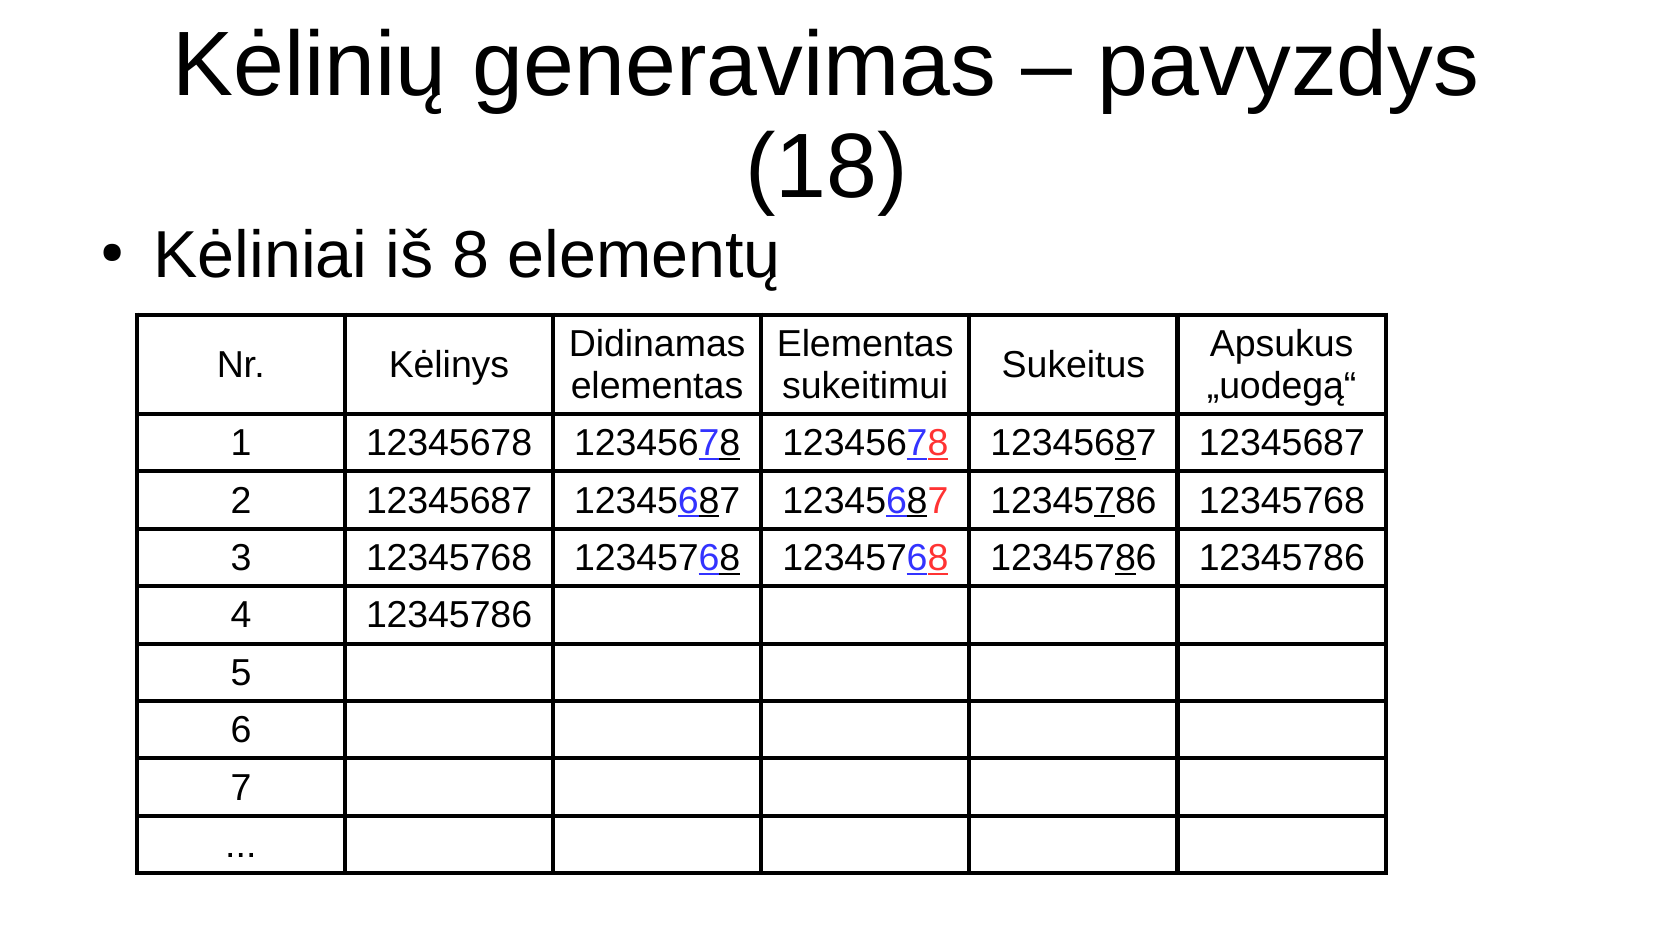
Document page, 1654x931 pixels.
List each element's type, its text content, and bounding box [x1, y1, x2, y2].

table_cell [347, 818, 551, 871]
table_cell [347, 646, 551, 699]
table_cell [763, 646, 967, 699]
table_cell 3 [139, 531, 343, 584]
table_cell [763, 703, 967, 756]
table_cell 12345687 [555, 473, 759, 527]
table_cell [763, 588, 967, 642]
table_cell 12345786 [971, 531, 1175, 584]
table_cell 12345768 [555, 531, 759, 584]
table_cell [555, 646, 759, 699]
table_cell [1180, 818, 1384, 871]
table_cell 12345786 [971, 473, 1175, 527]
table_cell 12345768 [1180, 473, 1384, 527]
table_cell [347, 703, 551, 756]
list Kėliniai iš 8 elementų [82, 217, 1571, 757]
table_cell 12345768 [763, 531, 967, 584]
table_cell 1 [139, 416, 343, 469]
table_cell 12345678 [347, 416, 551, 469]
table_header Kėlinys [347, 317, 551, 412]
table_cell [347, 760, 551, 814]
table_header Nr. [139, 317, 343, 412]
table_header Apsukus „uodegą“ [1180, 317, 1384, 412]
table_cell 7 [139, 760, 343, 814]
table_cell 12345786 [347, 588, 551, 642]
table_cell 12345768 [347, 531, 551, 584]
table_header Sukeitus [971, 317, 1175, 412]
table_cell [1180, 760, 1384, 814]
table_cell [971, 646, 1175, 699]
table_cell [971, 760, 1175, 814]
table_cell [763, 818, 967, 871]
table_cell 12345687 [763, 473, 967, 527]
table_cell [1180, 646, 1384, 699]
table_cell [971, 703, 1175, 756]
table_cell 2 [139, 473, 343, 527]
title Kėlinių generavimas – pavyzdys (18) [82, 12, 1571, 217]
table_cell 5 [139, 646, 343, 699]
table_cell [555, 760, 759, 814]
table_cell 12345687 [347, 473, 551, 527]
table_cell [1180, 588, 1384, 642]
table_cell 12345678 [555, 416, 759, 469]
table_cell 6 [139, 703, 343, 756]
table_cell [763, 760, 967, 814]
table_cell 12345687 [1180, 416, 1384, 469]
table_cell [1180, 703, 1384, 756]
table_cell [555, 703, 759, 756]
table_cell [555, 588, 759, 642]
table_cell [971, 588, 1175, 642]
table_header Elementas sukeitimui [763, 317, 967, 412]
table_header Didinamas elementas [555, 317, 759, 412]
table_cell 12345678 [763, 416, 967, 469]
table_cell 12345687 [971, 416, 1175, 469]
table_cell [971, 818, 1175, 871]
table_cell [555, 818, 759, 871]
table_cell ... [139, 818, 343, 871]
table_cell 4 [139, 588, 343, 642]
table_cell 12345786 [1180, 531, 1384, 584]
